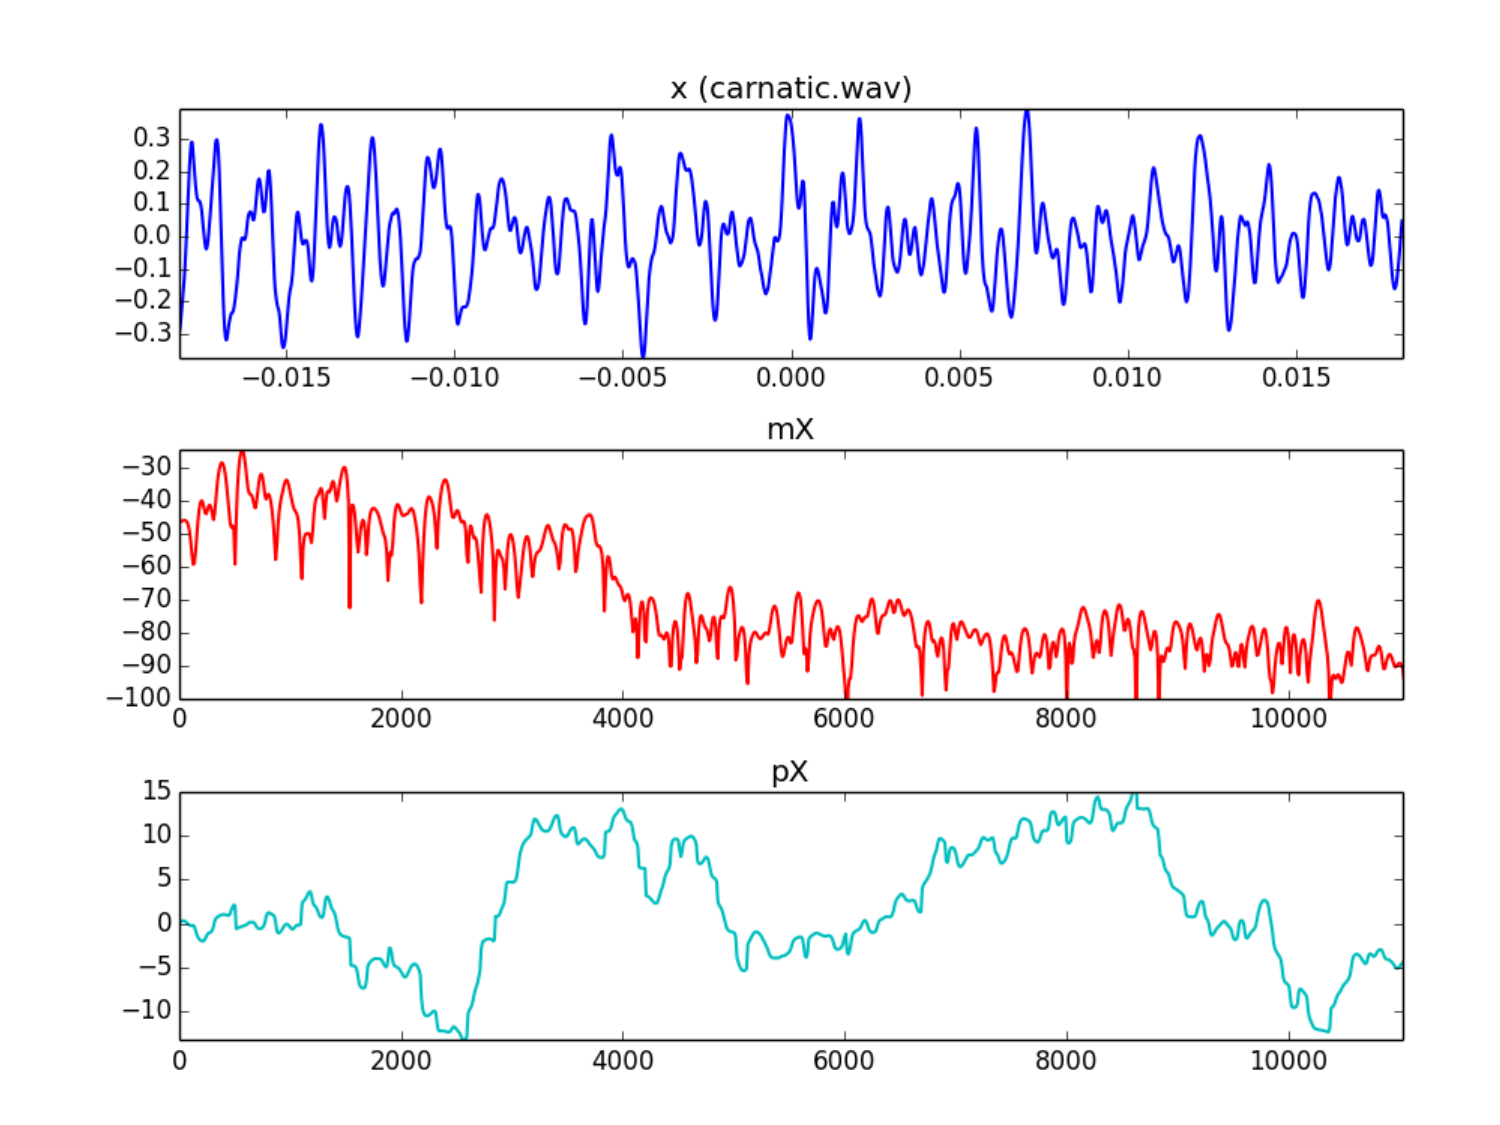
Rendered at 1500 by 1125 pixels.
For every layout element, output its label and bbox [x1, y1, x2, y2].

picture [79, 49, 1430, 1100]
